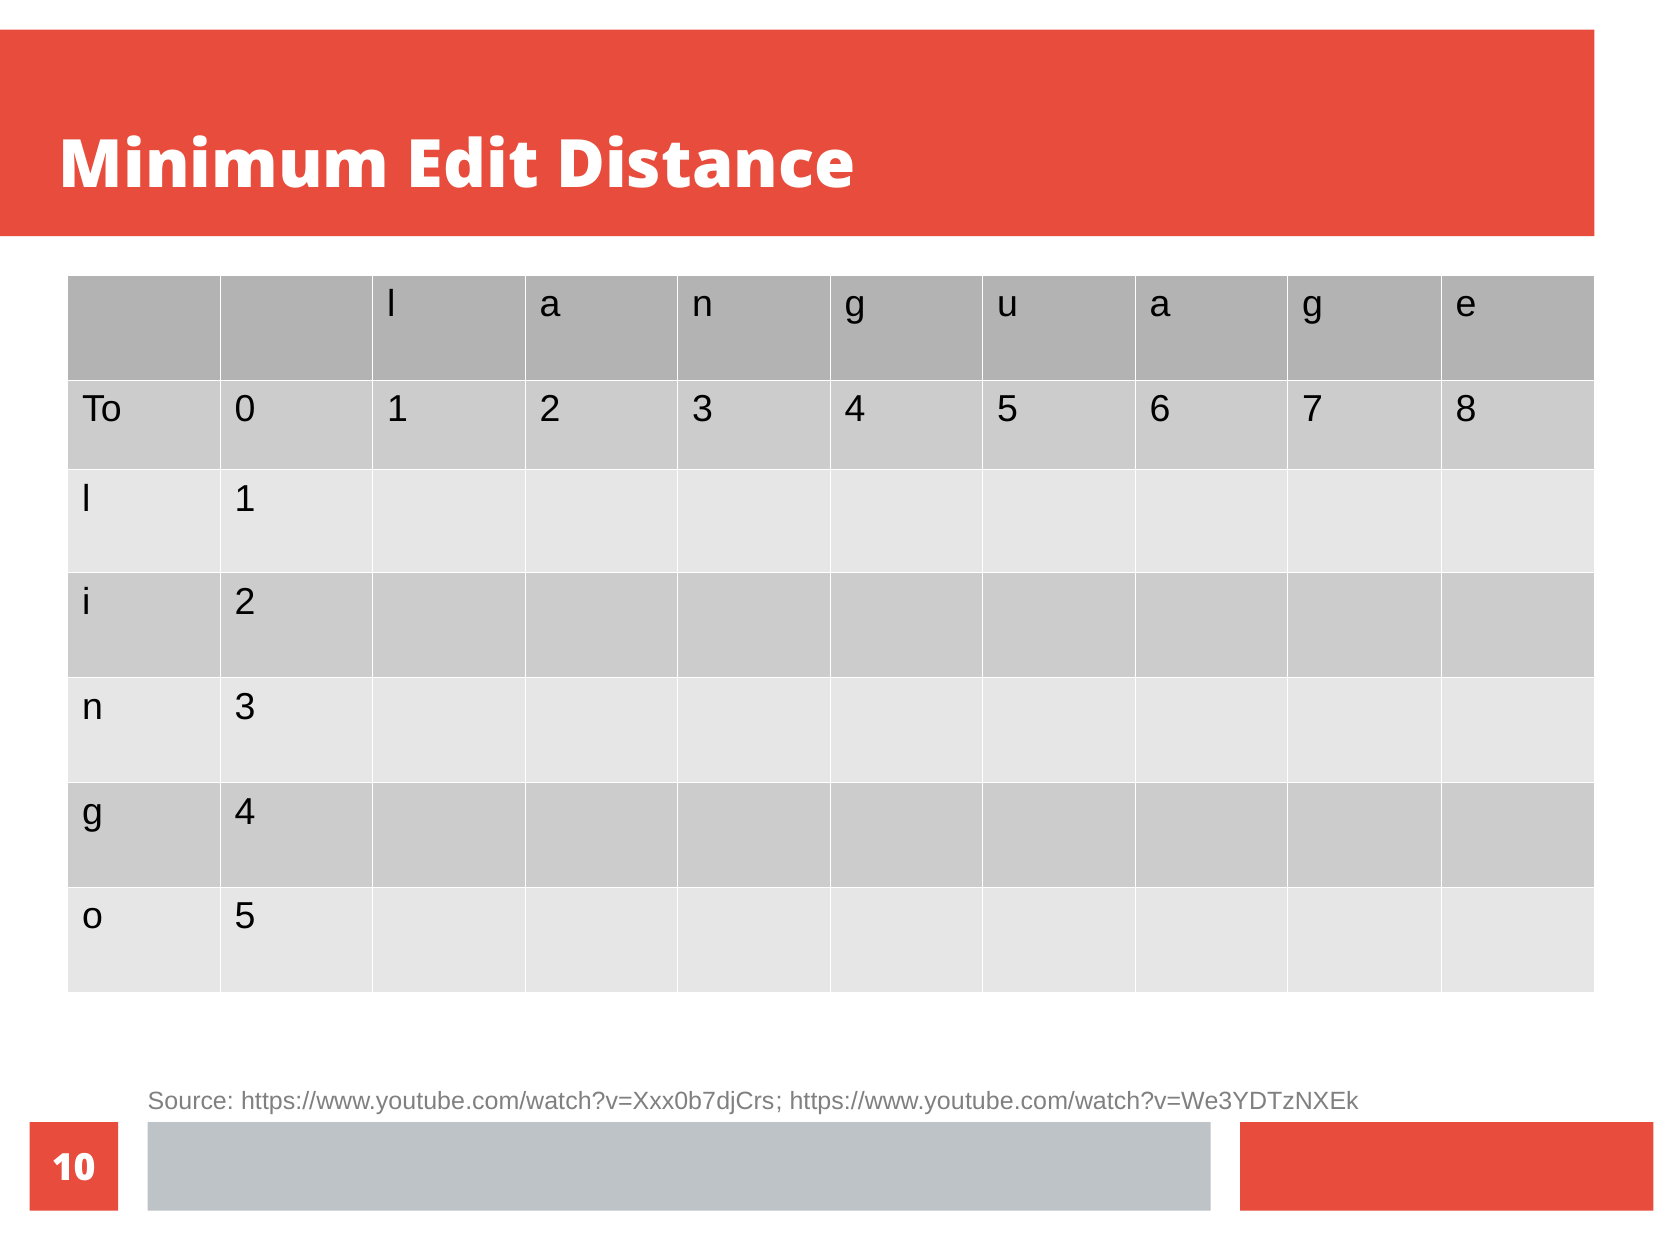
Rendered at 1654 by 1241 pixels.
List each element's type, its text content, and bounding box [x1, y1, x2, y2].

table_cell [1288, 470, 1441, 572]
table_header e [1442, 276, 1594, 380]
table_cell [1136, 783, 1287, 887]
table_cell [1288, 888, 1441, 992]
table_header g [831, 276, 982, 380]
table_cell [1442, 678, 1594, 782]
table_header a [526, 276, 677, 380]
table_header g [1288, 276, 1441, 380]
table_cell 0 [221, 381, 372, 469]
table_cell 6 [1136, 381, 1287, 469]
table_cell [983, 783, 1135, 887]
table_cell [678, 470, 830, 572]
table_cell n [68, 678, 220, 782]
title Minimum Edit Distance [59, 59, 1595, 207]
table_cell [1136, 470, 1287, 572]
table_header [68, 276, 220, 380]
table_cell [373, 888, 525, 992]
table_cell 7 [1288, 381, 1441, 469]
table_cell 2 [526, 381, 677, 469]
table_cell [983, 888, 1135, 992]
table_cell g [68, 783, 220, 887]
table_cell [526, 783, 677, 887]
table_cell 1 [373, 381, 525, 469]
list Source: https://www.youtube.com/watch?v=Xxx0b7djCrs; https://www.youtube.com/watch?v=We3YDTzNXEk [112, 1086, 1619, 1128]
table_cell [983, 573, 1135, 677]
table_cell [526, 470, 677, 572]
table_cell 3 [221, 678, 372, 782]
table_cell [526, 888, 677, 992]
table_cell [1136, 888, 1287, 992]
table_header [221, 276, 372, 380]
table_cell 5 [983, 381, 1135, 469]
table_cell [1136, 678, 1287, 782]
table_header u [983, 276, 1135, 380]
table_cell 4 [221, 783, 372, 887]
table_cell [1288, 783, 1441, 887]
table_cell [831, 678, 982, 782]
table_cell [1288, 573, 1441, 677]
table_cell [678, 573, 830, 677]
table_cell 8 [1442, 381, 1594, 469]
table_cell 1 [221, 470, 372, 572]
table_cell [678, 783, 830, 887]
table_cell 2 [221, 573, 372, 677]
table_cell [526, 573, 677, 677]
table_cell [831, 888, 982, 992]
table_cell [373, 470, 525, 572]
table_cell 4 [831, 381, 982, 469]
table_cell [373, 678, 525, 782]
table_cell [526, 678, 677, 782]
table_cell [678, 888, 830, 992]
table_cell [831, 573, 982, 677]
table_cell [373, 783, 525, 887]
table_cell [1136, 573, 1287, 677]
table_cell [678, 678, 830, 782]
table_cell To [68, 381, 220, 469]
table_cell [983, 470, 1135, 572]
table_cell l [68, 470, 220, 572]
table_cell 3 [678, 381, 830, 469]
table_cell [831, 783, 982, 887]
table_cell o [68, 888, 220, 992]
table_cell i [68, 573, 220, 677]
table_cell [1288, 678, 1441, 782]
table_cell [1442, 470, 1594, 572]
table_cell [1442, 888, 1594, 992]
table_header n [678, 276, 830, 380]
table_cell [1442, 573, 1594, 677]
table_cell 5 [221, 888, 372, 992]
table_header a [1136, 276, 1287, 380]
table_cell [831, 470, 982, 572]
table_cell [1442, 783, 1594, 887]
table_header l [373, 276, 525, 380]
table_cell [983, 678, 1135, 782]
table_cell [373, 573, 525, 677]
